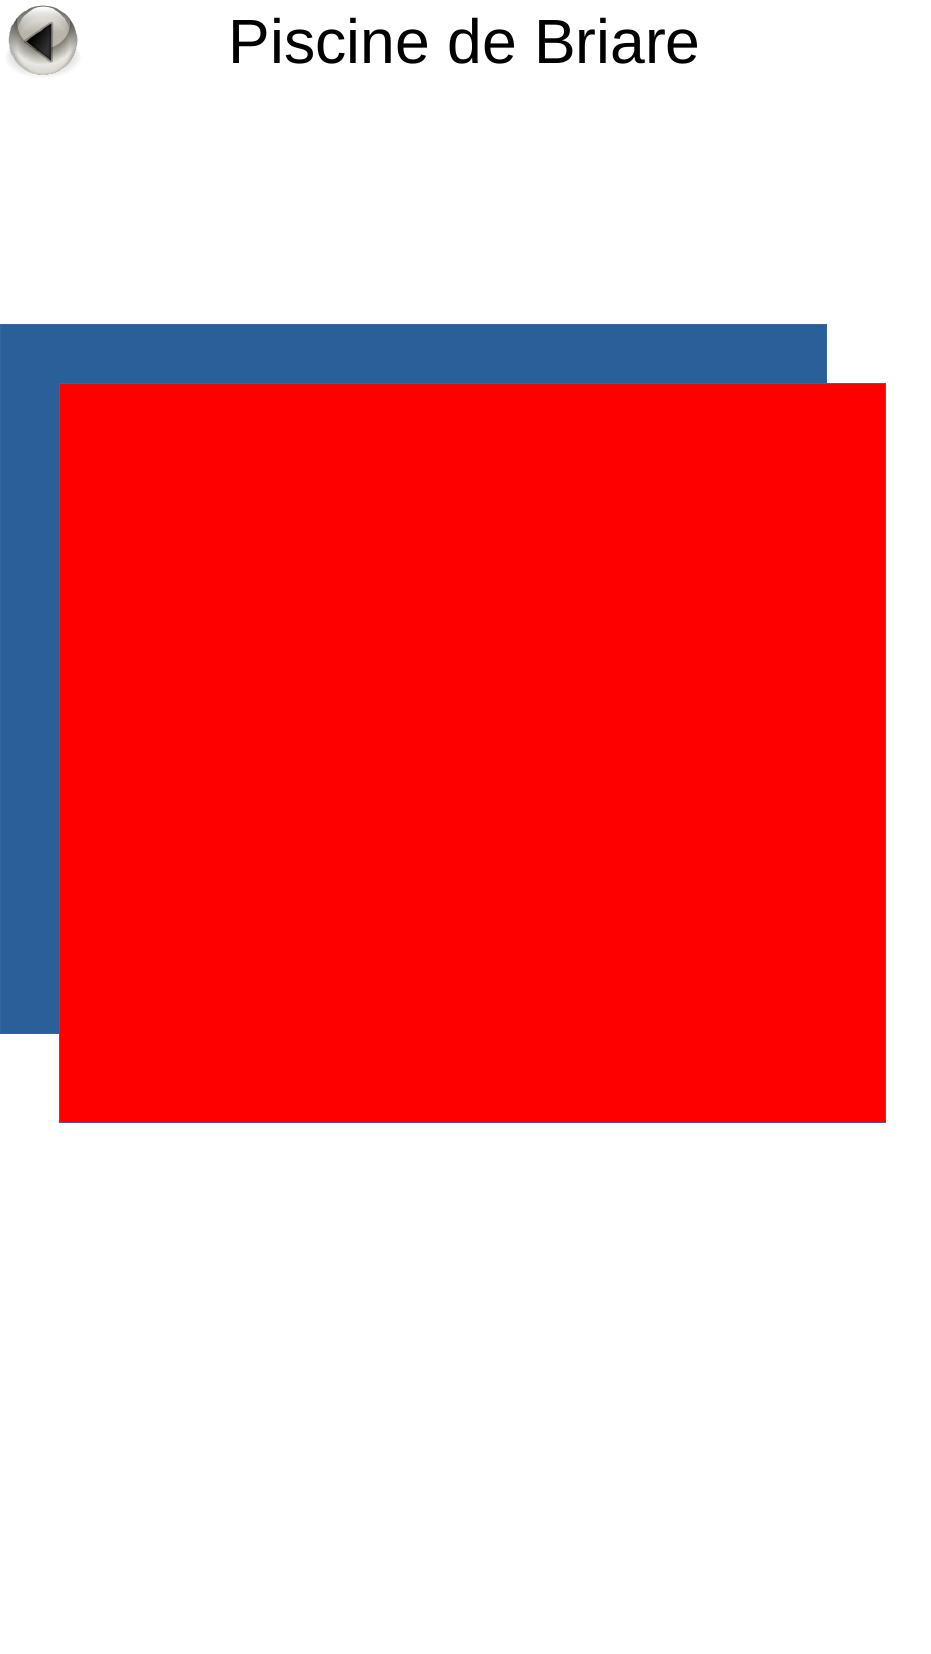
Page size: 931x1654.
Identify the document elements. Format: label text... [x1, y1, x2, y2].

text_box [0, 324, 886, 1123]
picture [0, 0, 89, 89]
text_box Piscine de Briare [89, 0, 931, 85]
